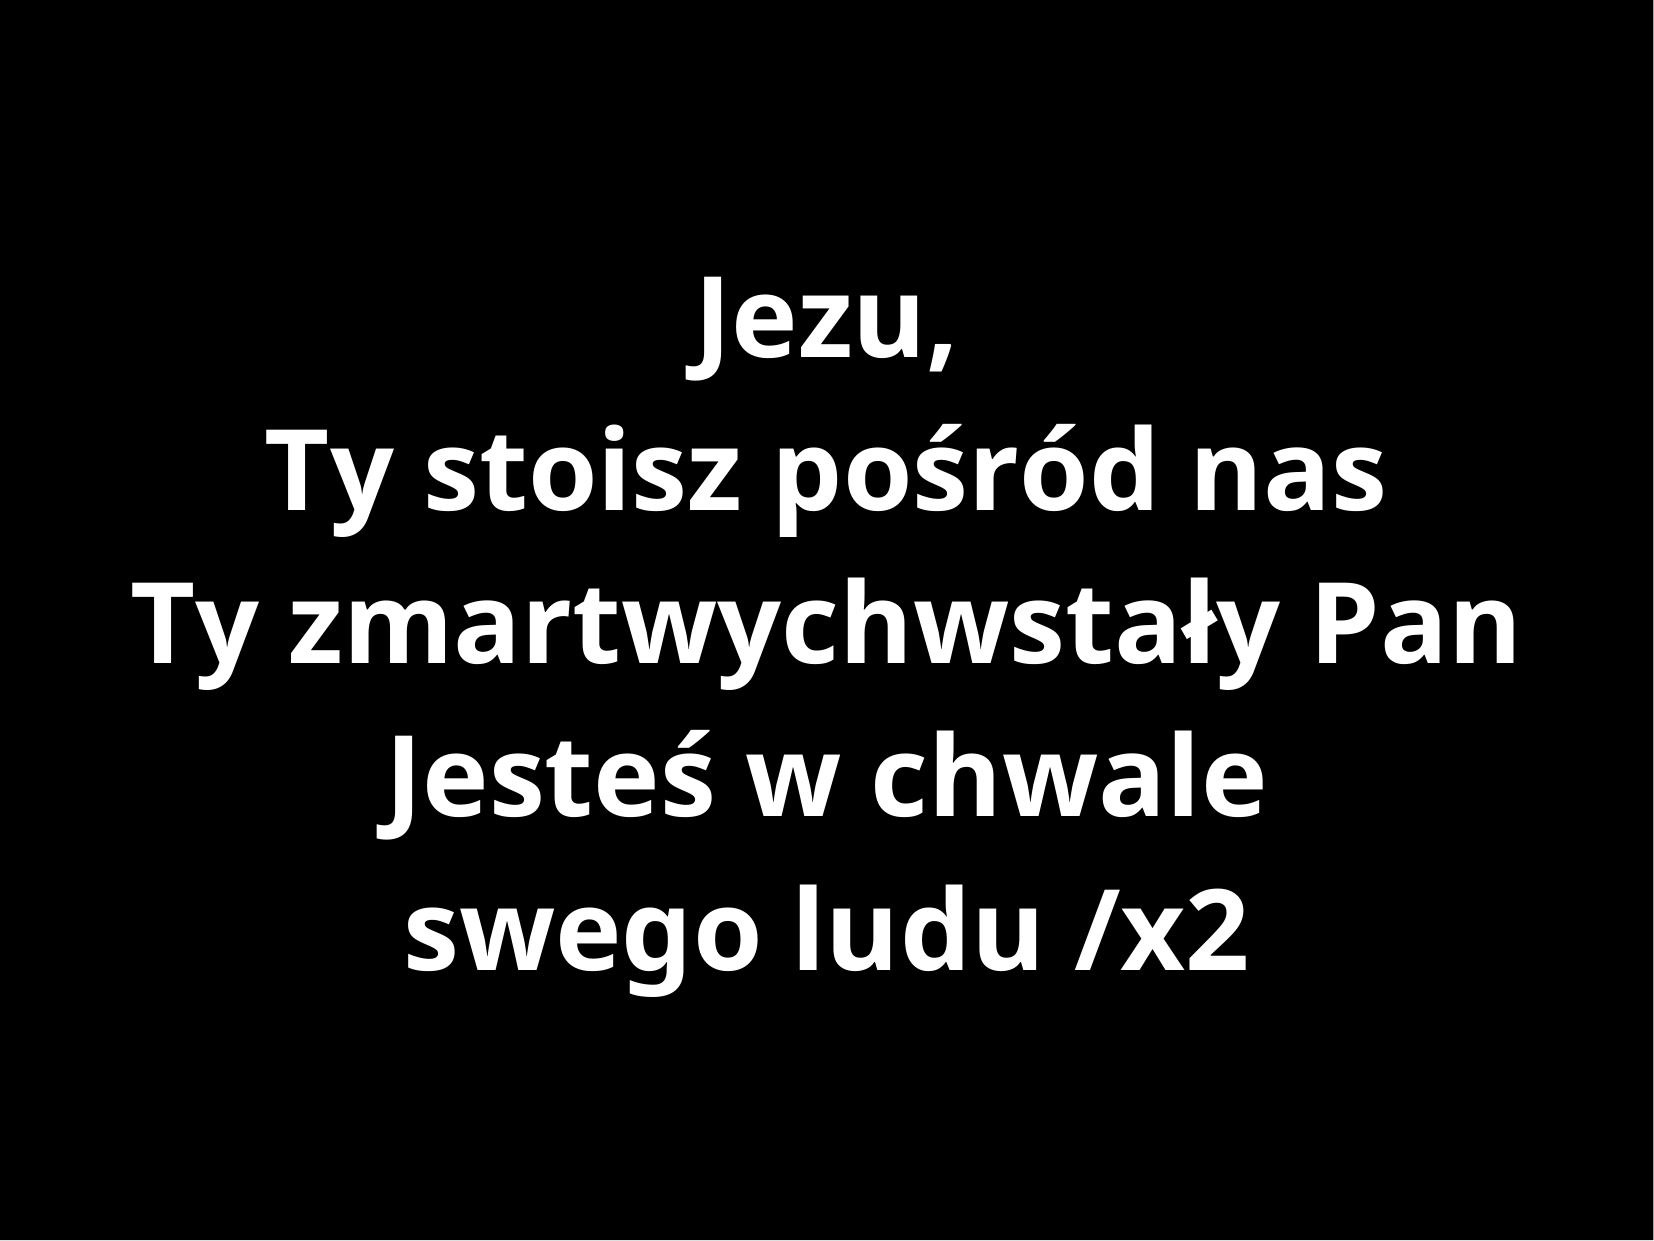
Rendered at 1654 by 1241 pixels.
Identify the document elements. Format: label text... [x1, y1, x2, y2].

title Jezu, Ty stoisz pośród nas Ty zmartwychwstały Pan Jesteś w chwale swego ludu /x2 [0, 0, 1654, 1241]
